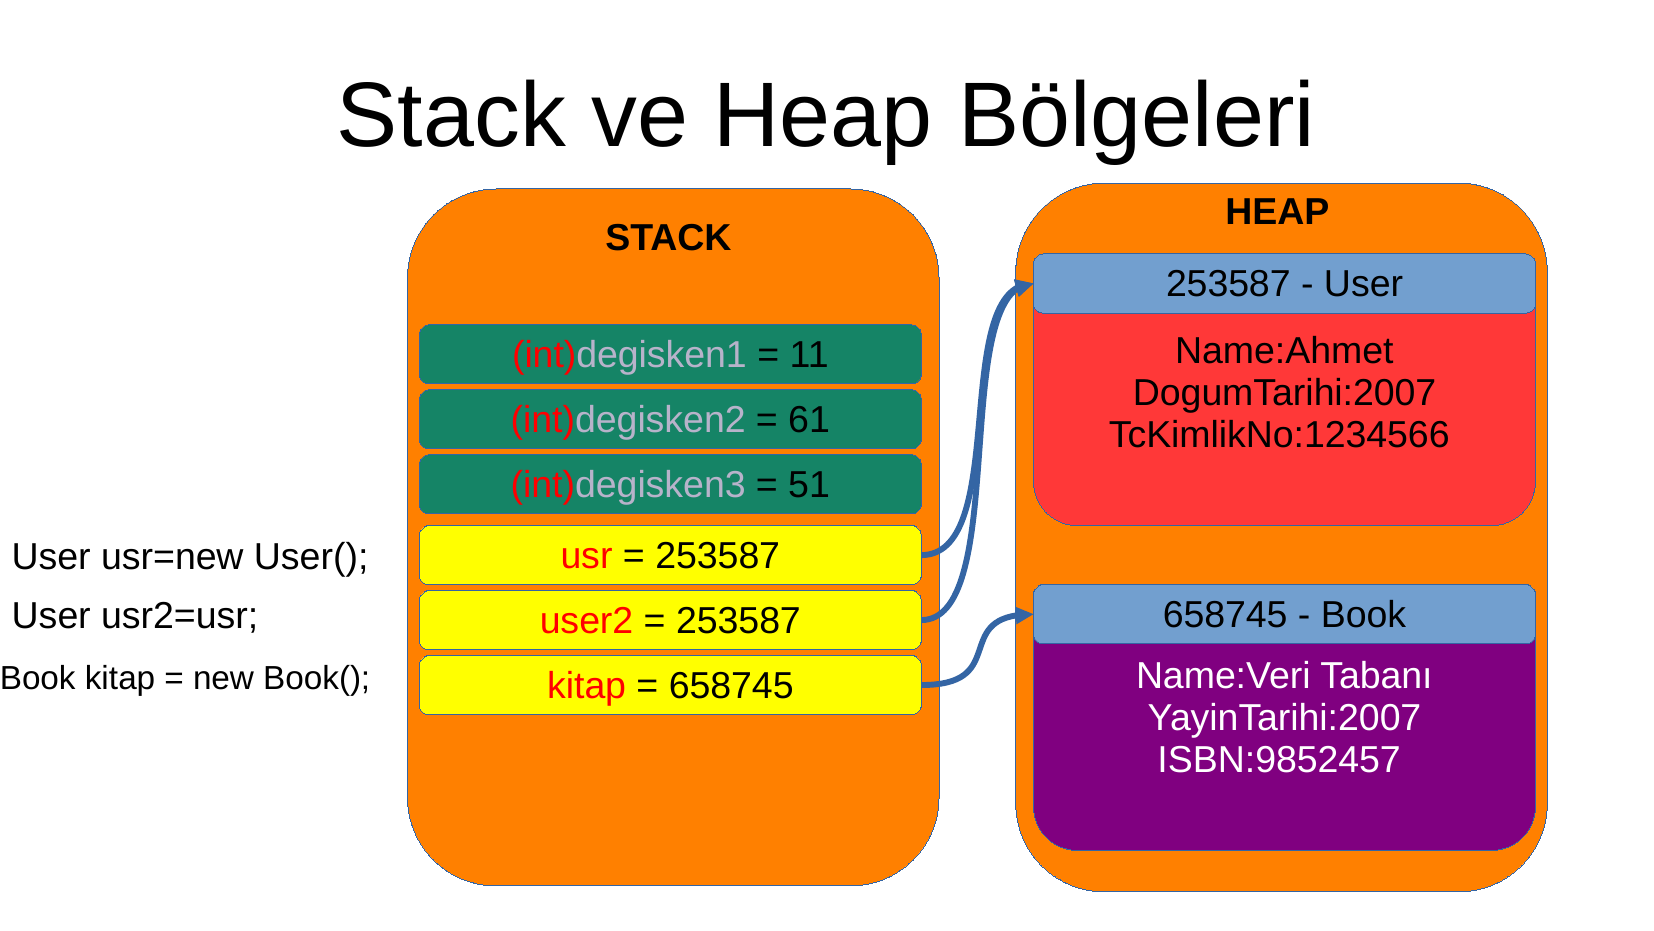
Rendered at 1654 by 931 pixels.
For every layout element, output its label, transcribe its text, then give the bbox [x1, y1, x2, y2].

text_box Name:Ahmet DogumTarihi:2007 TcKimlikNo:1234566 [1033, 307, 1536, 526]
text_box usr = 253587 [419, 525, 922, 585]
text_box user2 = 253587 [419, 590, 922, 650]
text_box (int)degisken2 = 61 [419, 389, 922, 449]
text_box [407, 188, 940, 886]
text_box 658745 - Book [1033, 584, 1536, 644]
text_box STACK [590, 208, 747, 266]
text_box User usr2=usr; [0, 586, 274, 644]
text_box Name:Veri Tabanı YayinTarihi:2007 ISBN:9852457 [1033, 637, 1536, 851]
text_box 253587 - User [1033, 253, 1536, 314]
text_box kitap = 658745 [419, 655, 922, 715]
text_box Book kitap = new Book(); [0, 651, 386, 704]
text_box (int)degisken1 = 11 [419, 324, 922, 384]
text_box (int)degisken3 = 51 [419, 454, 922, 514]
text_box User usr=new User(); [0, 527, 384, 585]
title Stack ve Heap Bölgeleri [82, 37, 1571, 193]
text_box HEAP [1210, 183, 1345, 240]
text_box [1015, 183, 1548, 892]
